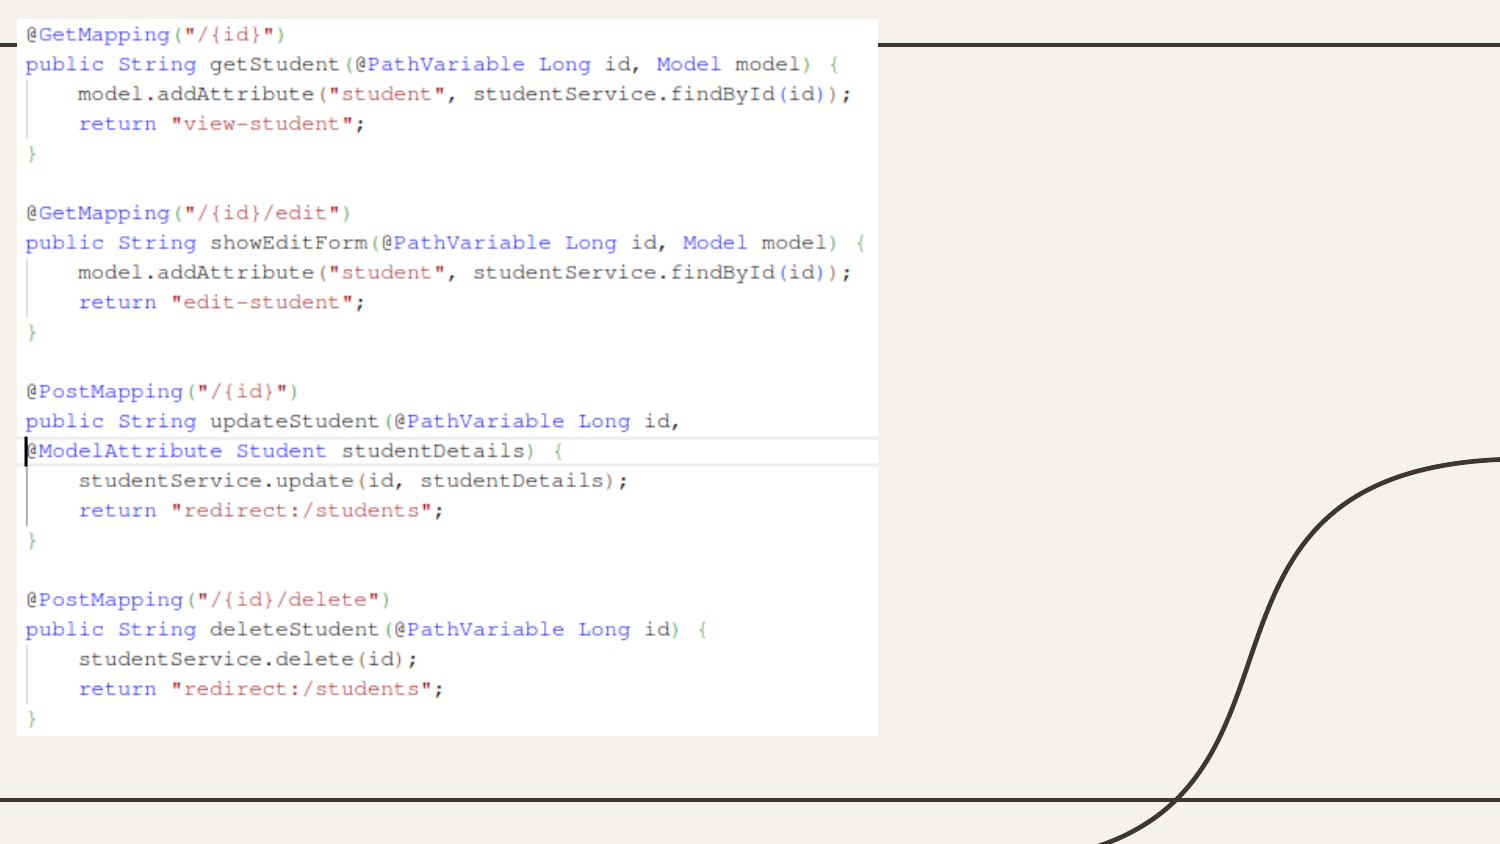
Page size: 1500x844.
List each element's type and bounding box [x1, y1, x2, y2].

picture [17, 19, 878, 736]
